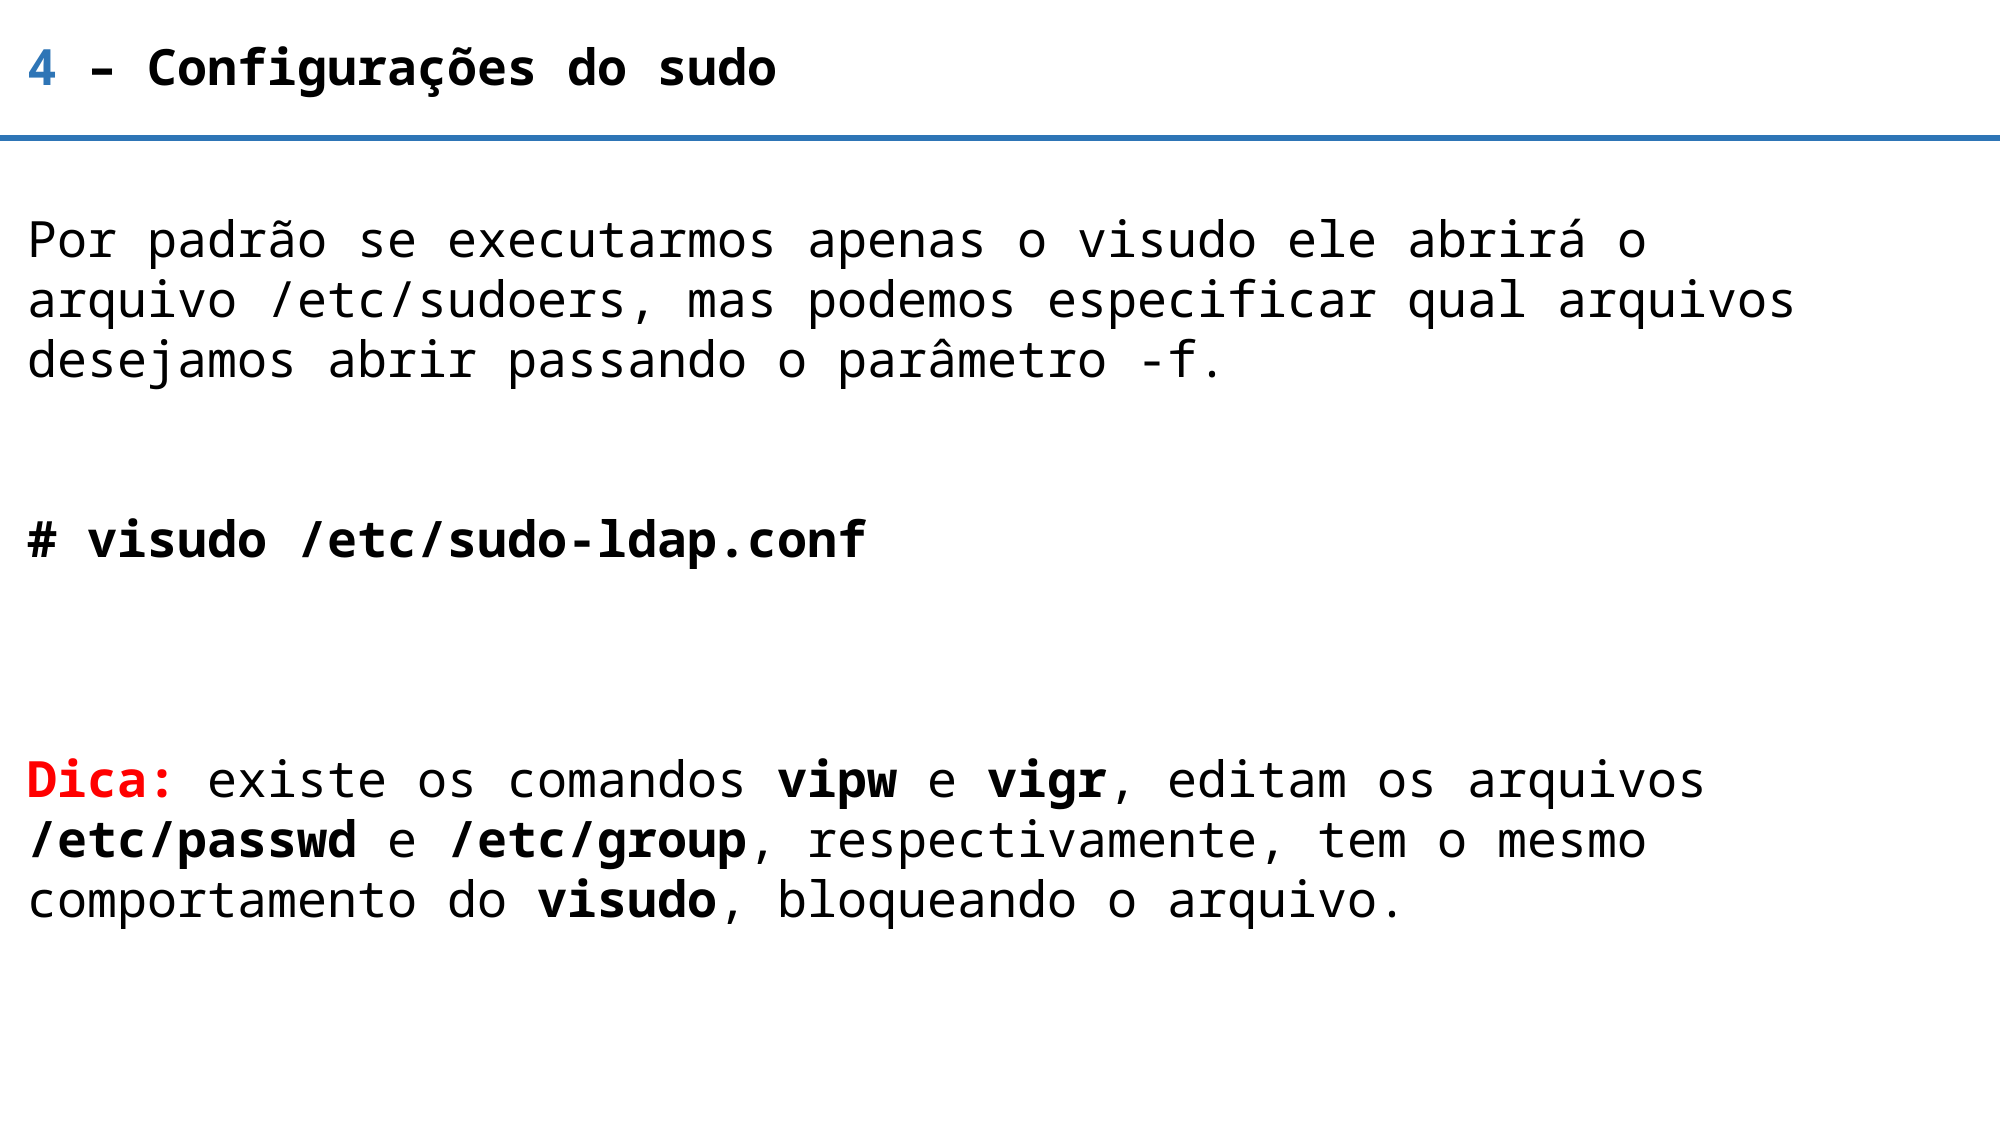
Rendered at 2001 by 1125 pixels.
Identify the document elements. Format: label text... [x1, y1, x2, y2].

text_box 4 – Configurações do sudo [12, 14, 1513, 125]
title Por padrão se executarmos apenas o visudo ele abrirá o arquivo /etc/sudoers, mas podemos especificar qual arquivos desejamos abrir passando o parâmetro -f. # visudo /etc/sudo-ldap.conf Dica: existe os comandos vipw e vigr, editam os arquivos /etc/passwd e /etc/group, respectivamente, tem o mesmo comportamento do visudo, bloqueando o arquivo. [12, 200, 1986, 1109]
